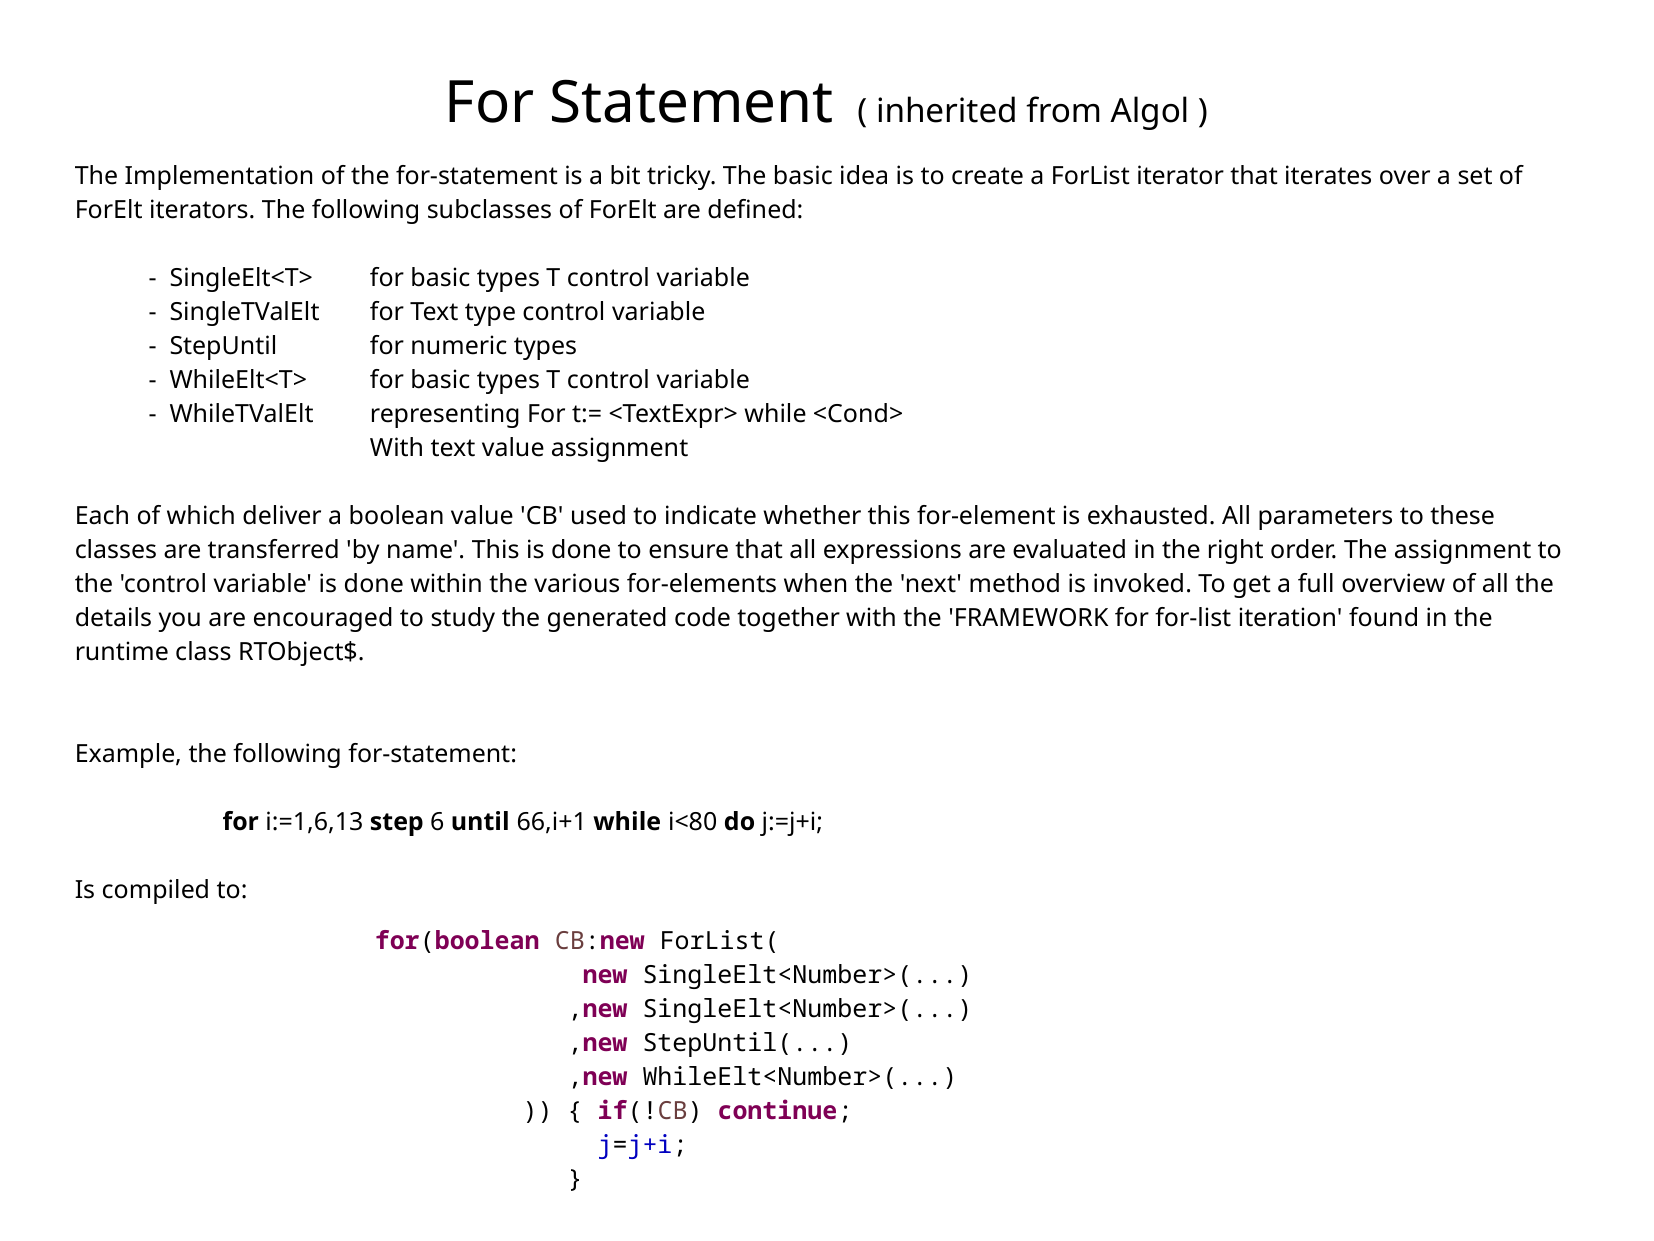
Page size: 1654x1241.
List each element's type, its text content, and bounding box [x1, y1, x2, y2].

text_box for(boolean CB:new ForList( new SingleElt<Number>(...) ,new SingleElt<Number>(...) ,new StepUntil(...) ,new WhileElt<Number>(...) )) { if(!CB) continue; j=j+i; } [360, 915, 1066, 1188]
text_box The Implementation of the for-statement is a bit tricky. The basic idea is to create a ForList iterator that iterates over a set of ForElt iterators. The following subclasses of ForElt are defined: - SingleElt<T> for basic types T control variable - SingleTValElt for Text type control variable - StepUntil for numeric types - WhileElt<T> for basic types T control variable - WhileTValElt representing For t:= <TextExpr> while <Cond> With text value assignment Each of which deliver a boolean value 'CB' used to indicate whether this for-element is exhausted. All parameters to these classes are transferred 'by name'. This is done to ensure that all expressions are evaluated in the right order. The assignment to the 'control variable' is done within the various for-elements when the 'next' method is invoked. To get a full overview of all the details you are encouraged to study the generated code together with the 'FRAMEWORK for for-list iteration' found in the runtime class RTObject$. Example, the following for-statement: for i:=1,6,13 step 6 until 66,i+1 while i<80 do j:=j+i; Is compiled to: [60, 150, 1591, 992]
title For Statement ( inherited from Algol ) [82, 49, 1571, 150]
